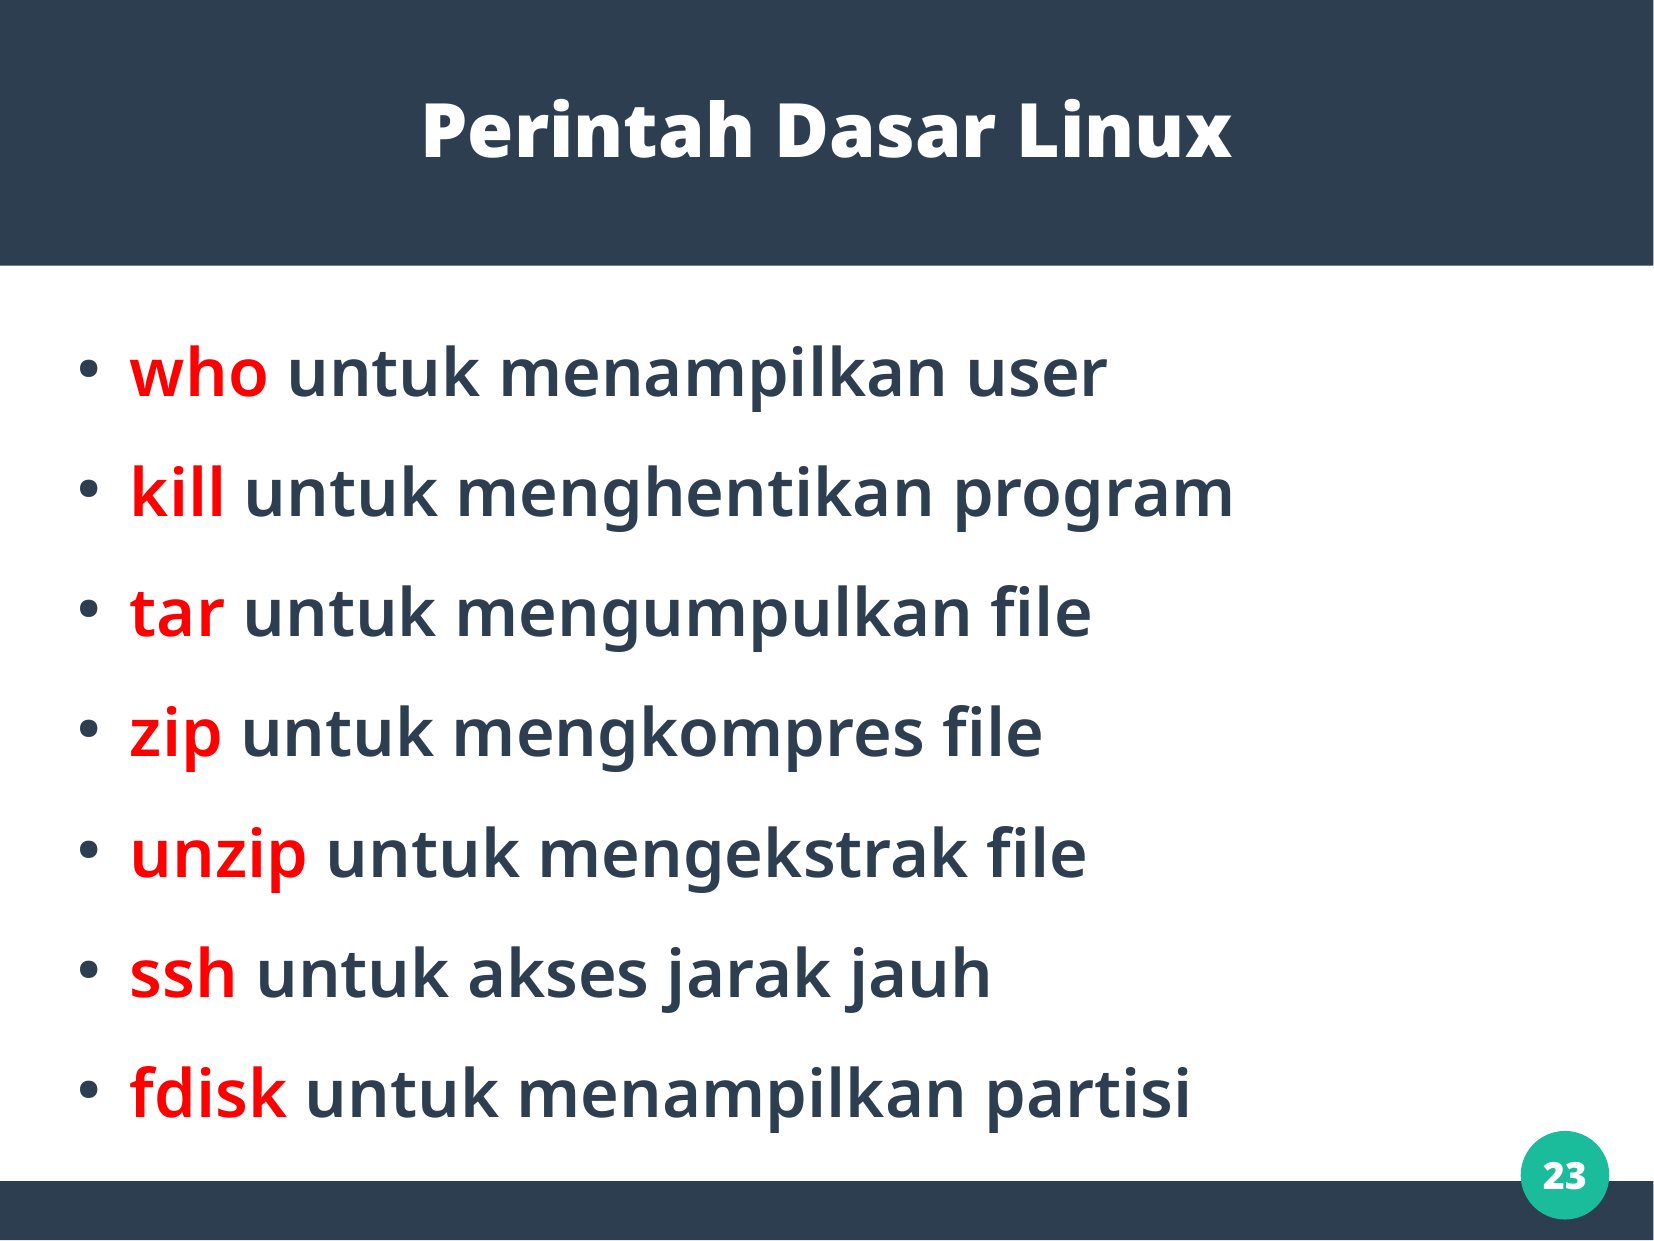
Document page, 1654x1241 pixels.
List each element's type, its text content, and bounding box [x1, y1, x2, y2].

list who untuk menampilkan user kill untuk menghentikan program tar untuk mengumpulkan file zip untuk mengkompres file unzip untuk mengekstrak file ssh untuk akses jarak jauh fdisk untuk menampilkan partisi [59, 324, 1595, 1152]
title Perintah Dasar Linux [59, 49, 1595, 207]
